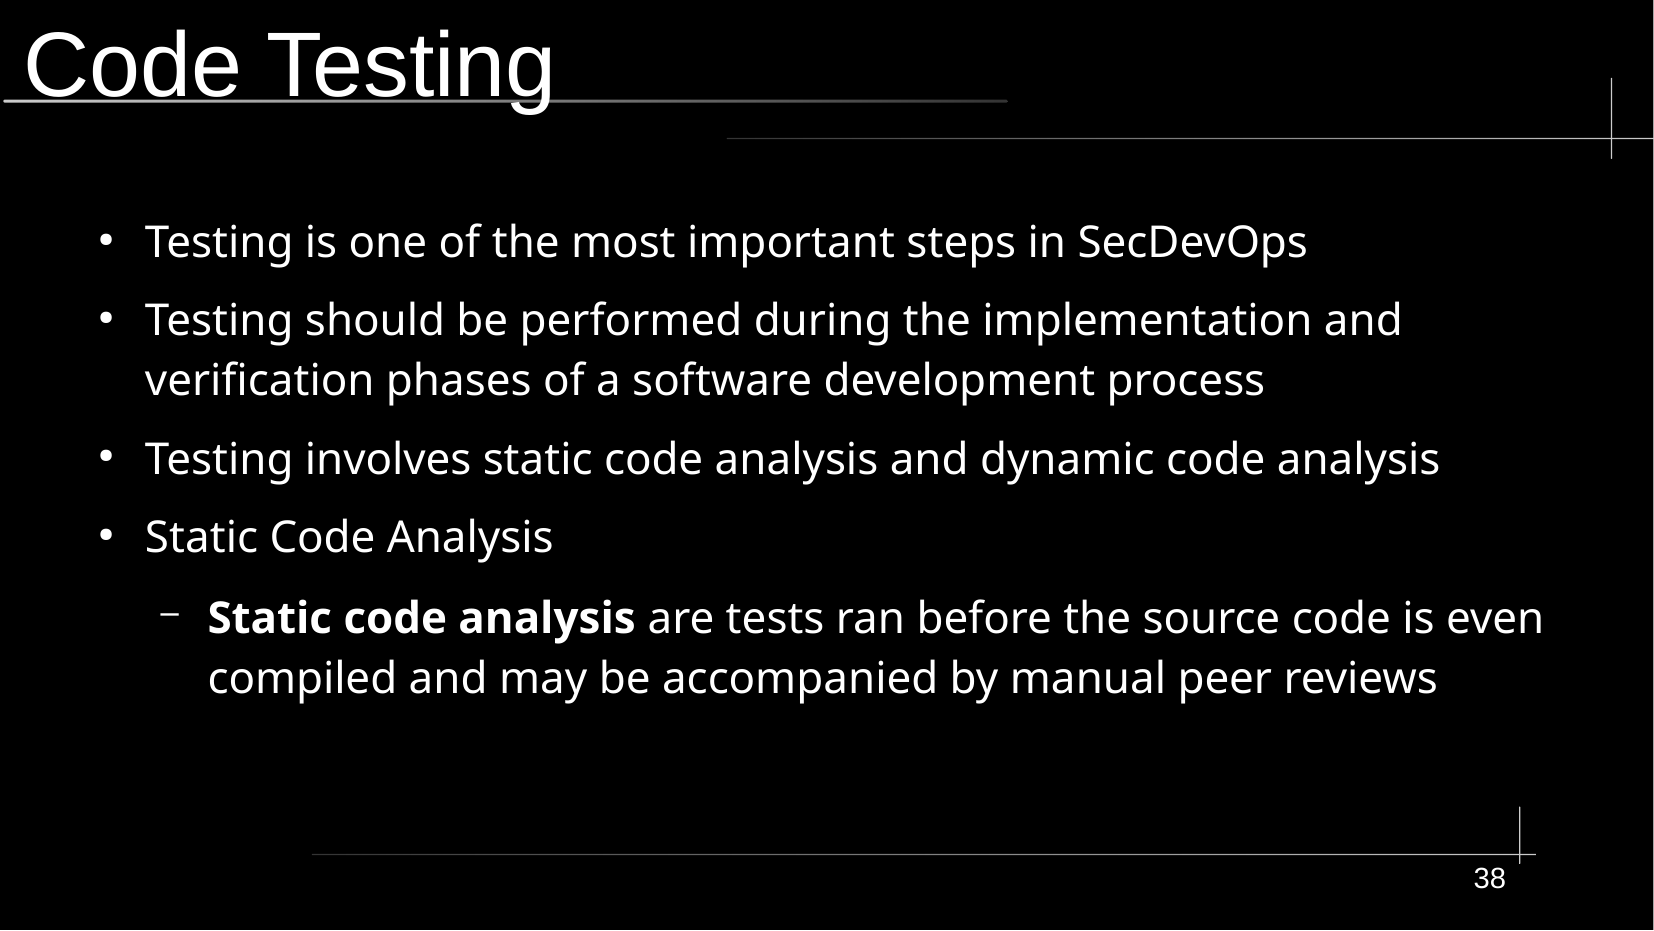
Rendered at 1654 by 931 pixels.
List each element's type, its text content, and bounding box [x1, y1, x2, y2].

list Testing is one of the most important steps in SecDevOps Testing should be performed during the implementation and verification phases of a software development process Testing involves static code analysis and dynamic code analysis Static Code Analysis Static code analysis are tests ran before the source code is even compiled and may be accompanied by manual peer reviews [82, 210, 1571, 750]
title Code Testing [23, 11, 1589, 119]
